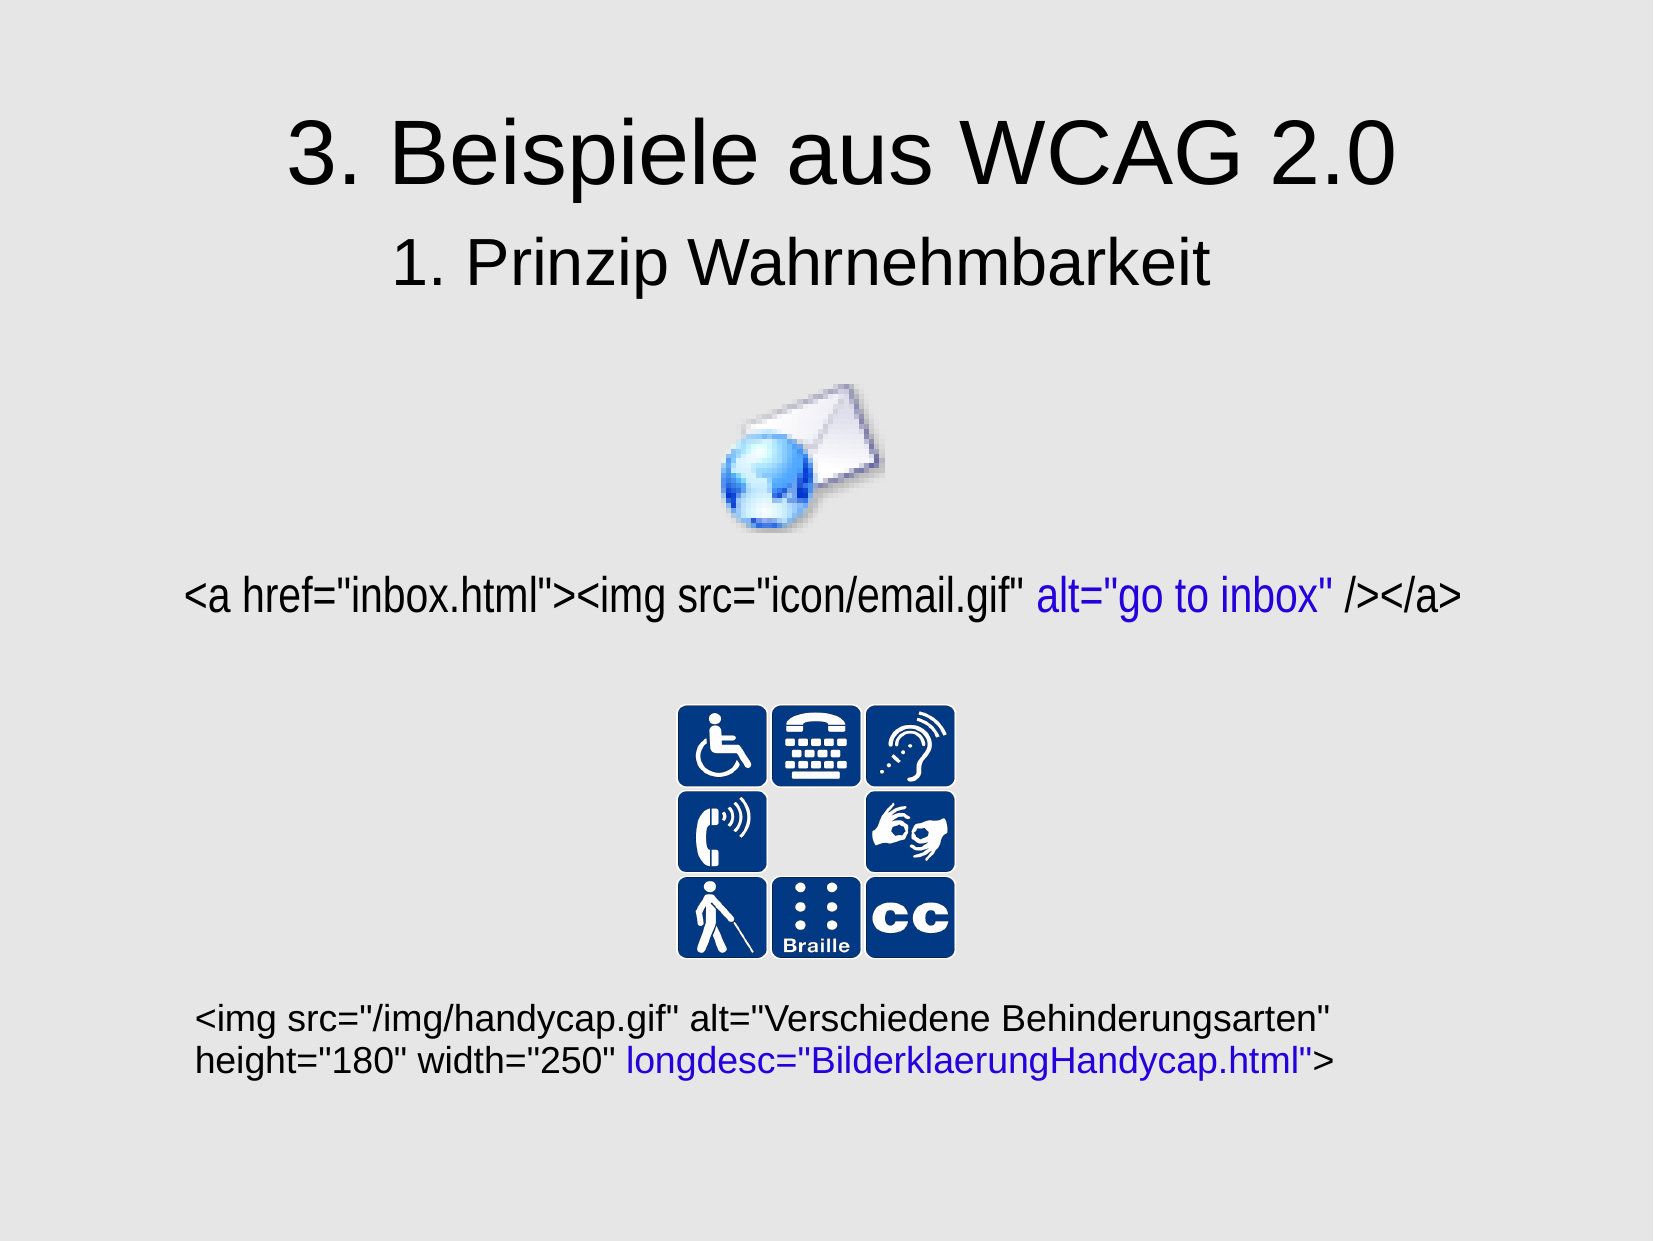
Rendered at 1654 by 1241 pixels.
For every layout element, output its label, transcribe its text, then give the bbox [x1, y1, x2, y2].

text_box <img src="/img/handycap.gif" alt="Verschiedene Behinderungsarten" height="180" width="250" longdesc="BilderklaerungHandycap.html"> [179, 990, 1489, 1090]
list 1. Prinzip Wahrnehmbarkeit [391, 225, 1262, 361]
title 3. Beispiele aus WCAG 2.0 [82, 49, 1571, 257]
picture [674, 702, 958, 961]
picture [721, 375, 885, 533]
text_box <a href="inbox.html"><img src="icon/email.gif" alt="go to inbox" /></a> [169, 558, 1485, 631]
